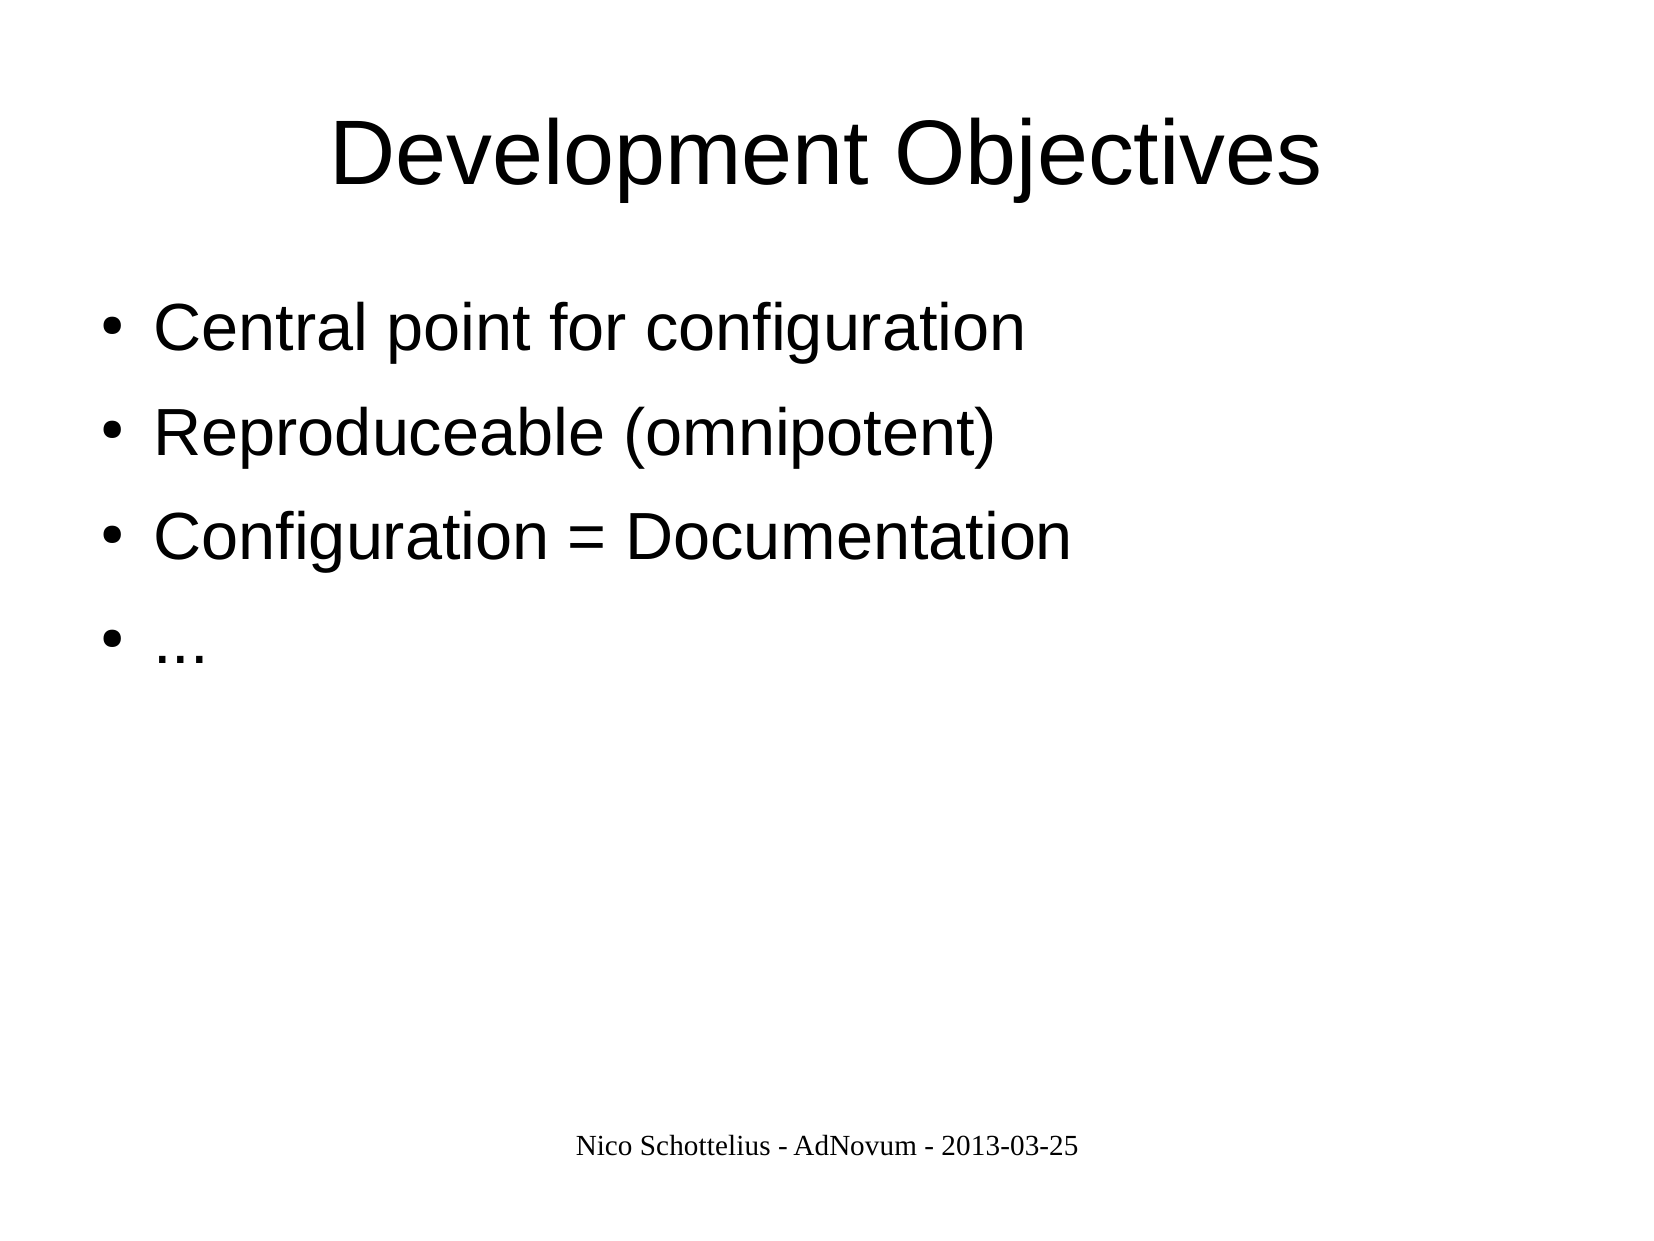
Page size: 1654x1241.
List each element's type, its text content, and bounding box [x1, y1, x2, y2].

title Development Objectives [82, 49, 1571, 257]
list Central point for configuration Reproduceable (omnipotent) Configuration = Documentation ... [82, 290, 1538, 1010]
